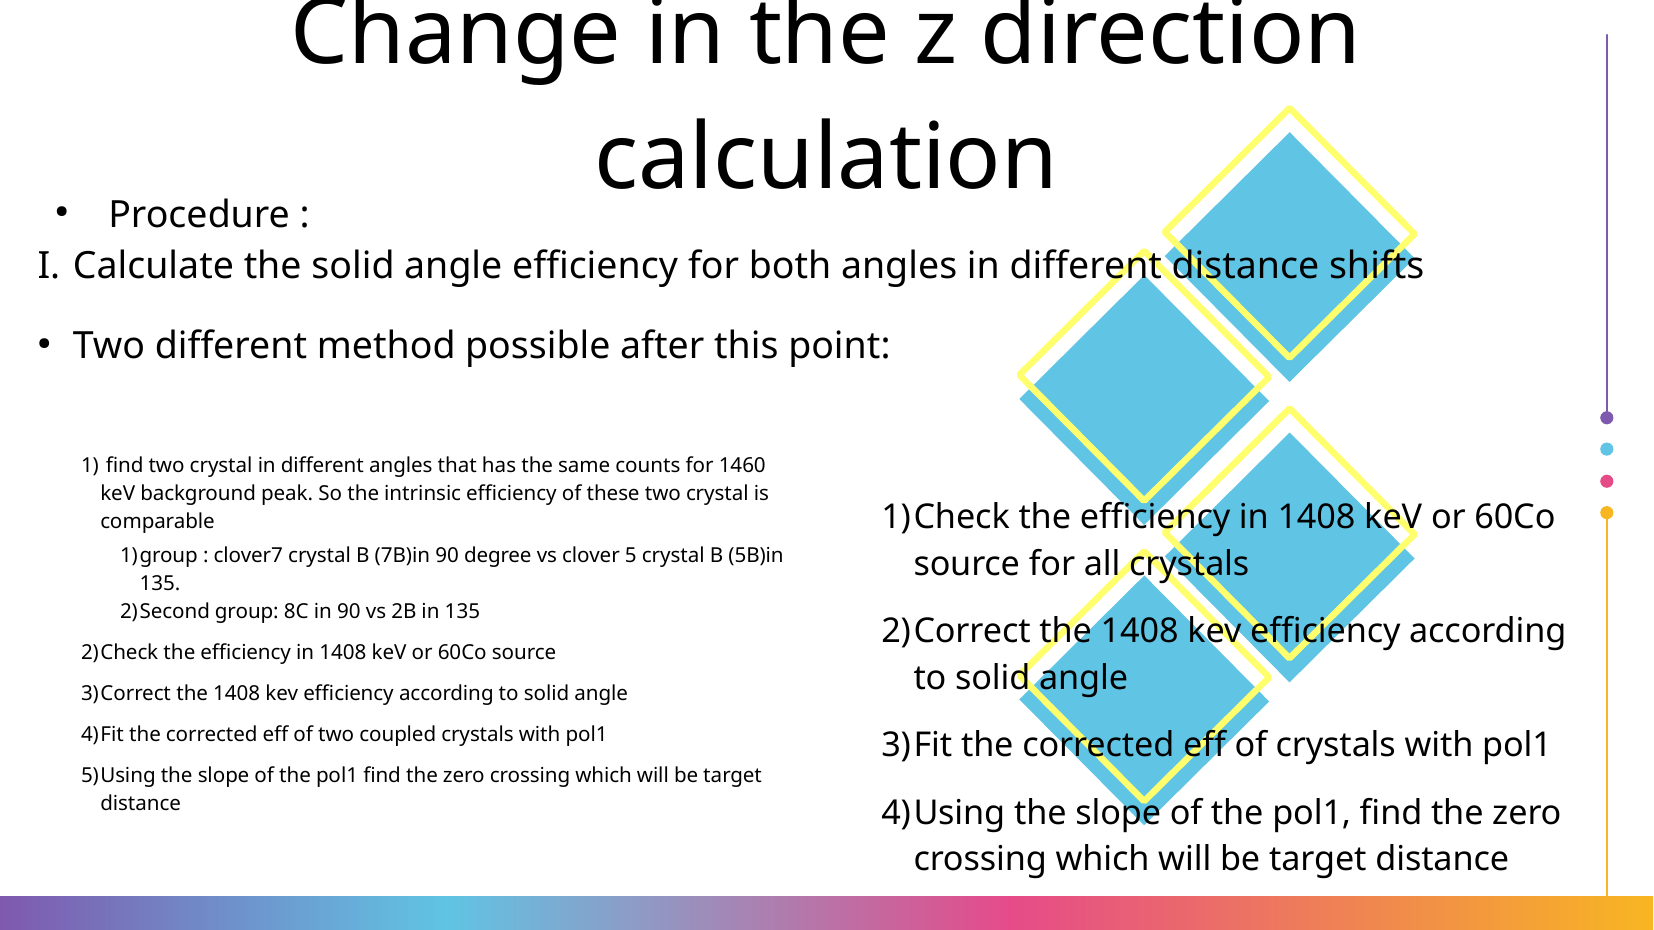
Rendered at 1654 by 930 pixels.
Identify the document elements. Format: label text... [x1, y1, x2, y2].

picture [0, 896, 1654, 930]
title Change in the z direction calculation [82, 0, 1571, 199]
list find two crystal in different angles that has the same counts for 1460 keV background peak. So the intrinsic efficiency of these two crystal is comparable group : clover7 crystal B (7B)in 90 degree vs clover 5 crystal B (5B)in 135. Second group: 8C in 90 vs 2B in 135 Check the efficiency in 1408 keV or 60Co source Correct the 1408 kev efficiency according to solid angle Fit the corrected eff of two coupled crystals with pol1 Using the slope of the pol1 find the zero crossing which will be target distance [61, 449, 788, 826]
list Procedure : Calculate the solid angle efficiency for both angles in different distance shifts Two different method possible after this point: [37, 187, 1526, 445]
list Check the efficiency in 1408 keV or 60Co source for all crystals Correct the 1408 kev efficiency according to solid angle Fit the corrected eff of crystals with pol1 Using the slope of the pol1, find the zero crossing which will be target distance [849, 492, 1576, 901]
